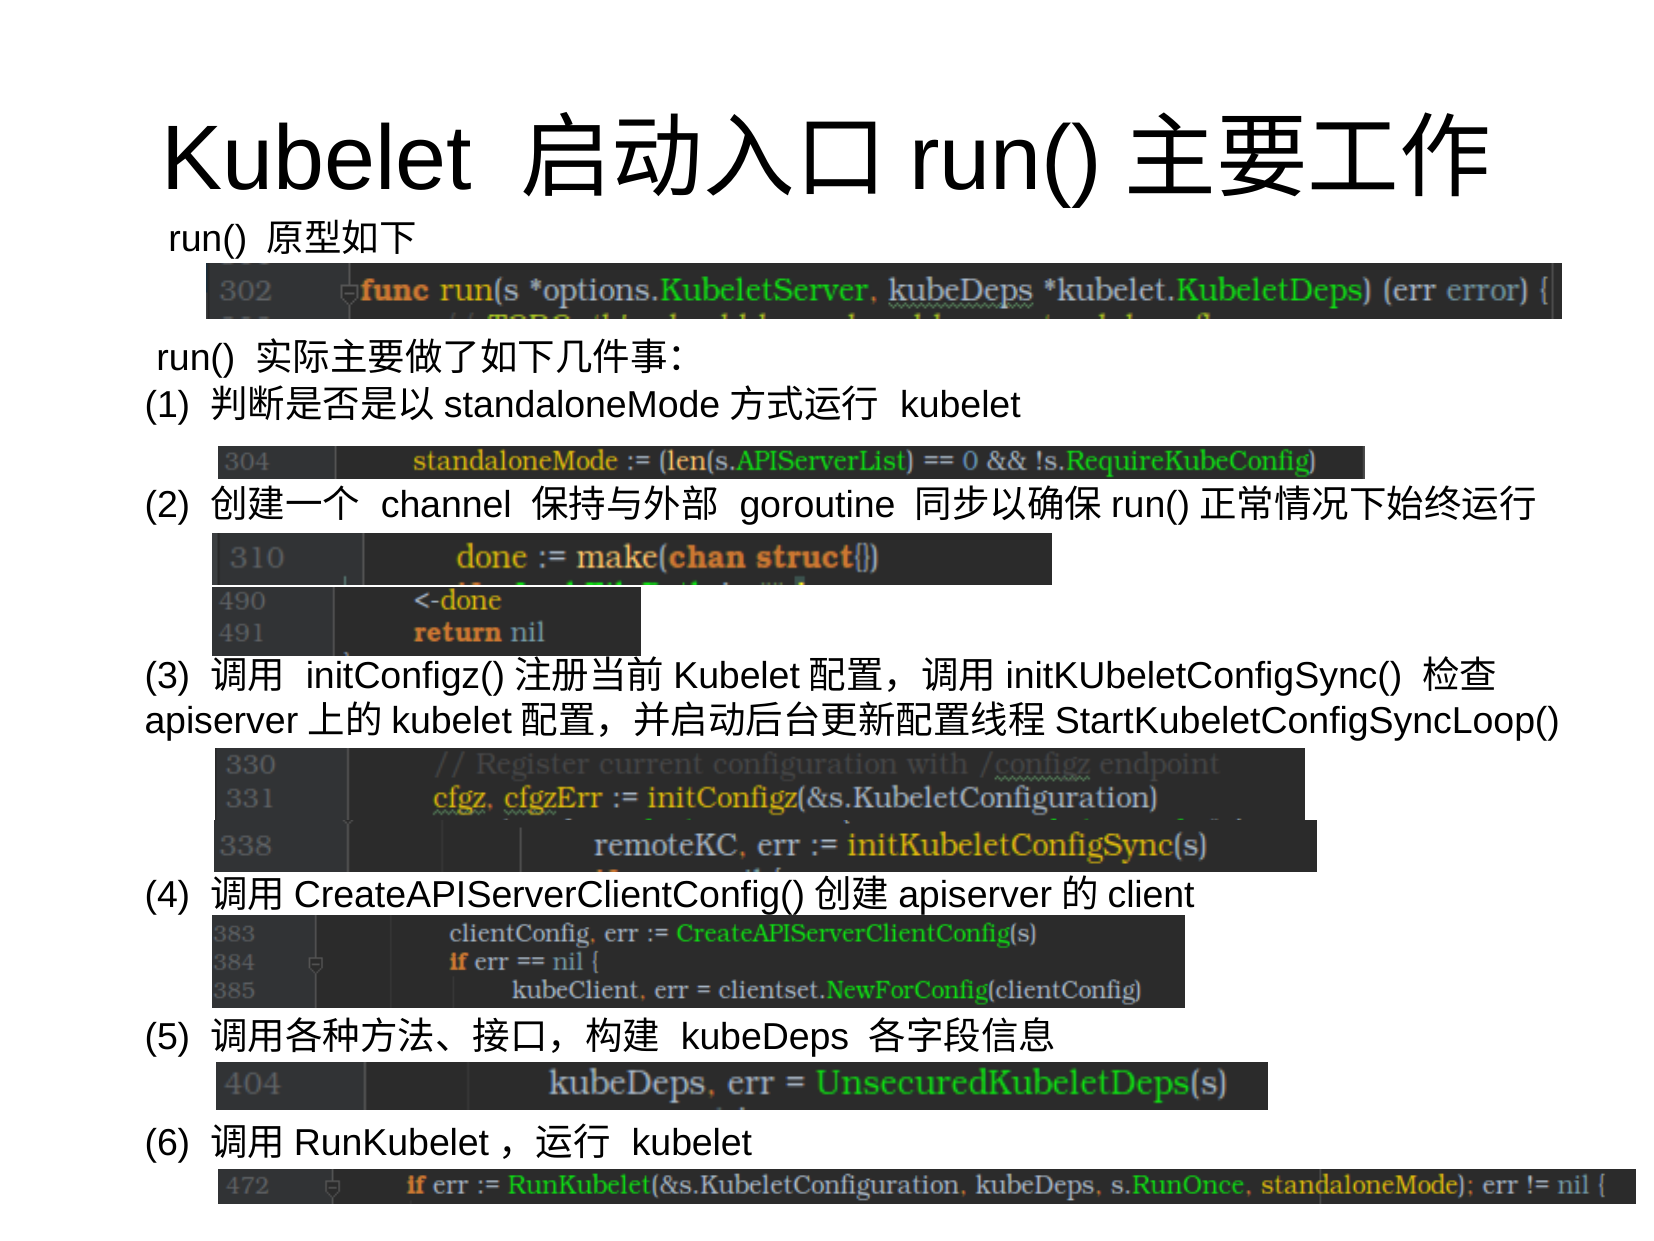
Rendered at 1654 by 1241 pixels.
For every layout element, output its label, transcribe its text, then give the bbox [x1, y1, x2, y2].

picture [212, 533, 1052, 585]
picture [218, 446, 1365, 479]
picture [212, 915, 1185, 1008]
text_box (6) 调用RunKubelet，运行 kubelet [129, 1110, 1311, 1181]
text_box run() 实际主要做了如下几件事： [561, 343, 580, 372]
text_box run() 原型如下 [153, 206, 591, 277]
text_box (1) 判断是否是以standaloneMode方式运行 kubelet [129, 372, 1547, 443]
picture [218, 1169, 1636, 1204]
text_box Kubelet 启动入口run()主要工作 [82, 49, 1571, 257]
text_box (3) 调用 initConfigz()注册当前Kubelet配置，调用initKUbeletConfigSync() 检查 apiserver上的kubelet配置，并启动后台更新配置线程StartKubeletConfigSyncLoop() [129, 643, 1618, 770]
picture [212, 587, 641, 643]
text_box (5) 调用各种方法、接口，构建 kubeDeps 各字段信息 [129, 1004, 1311, 1075]
text_box (2) 创建一个 channel 保持与外部 goroutine 同步以确保run()正常情况下始终运行 [129, 472, 1630, 543]
text_box run() 实际主要做了如下几件事： [141, 325, 957, 372]
picture [206, 263, 1562, 319]
text_box (4) 调用CreateAPIServerClientConfig()创建apiserver的client [129, 862, 1311, 933]
picture [216, 1062, 1268, 1110]
picture [214, 770, 1317, 872]
